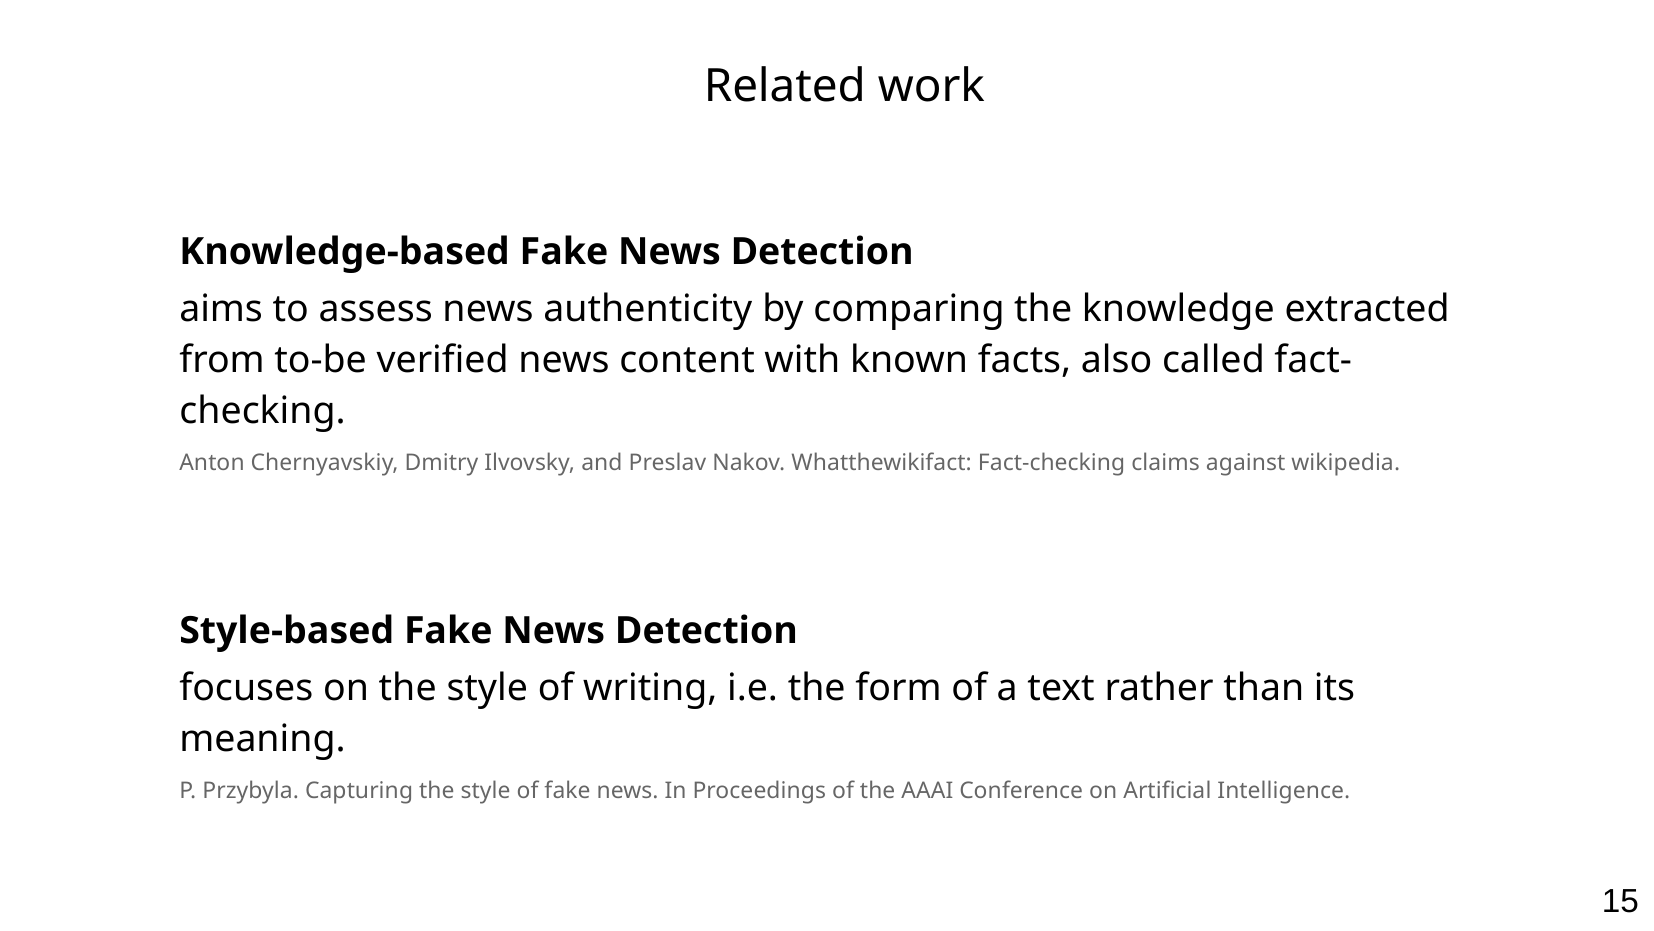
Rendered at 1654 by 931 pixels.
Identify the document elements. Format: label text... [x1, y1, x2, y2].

text_box Knowledge-based Fake News Detection aims to assess news authenticity by comparing the knowledge extracted from to-be verified news content with known facts, also called fact-checking. Anton Chernyavskiy, Dmitry Ilvovsky, and Preslav Nakov. Whatthewikifact: Fact-checking claims against wikipedia. Style-based Fake News Detection focuses on the style of writing, i.e. the form of a text rather than its meaning. P. Przybyla. Capturing the style of fake news. In Proceedings of the AAAI Conference on Artificial Intelligence. [164, 217, 1489, 878]
text_box Related work [376, 45, 1277, 123]
text_box <number> [1024, 874, 1654, 931]
